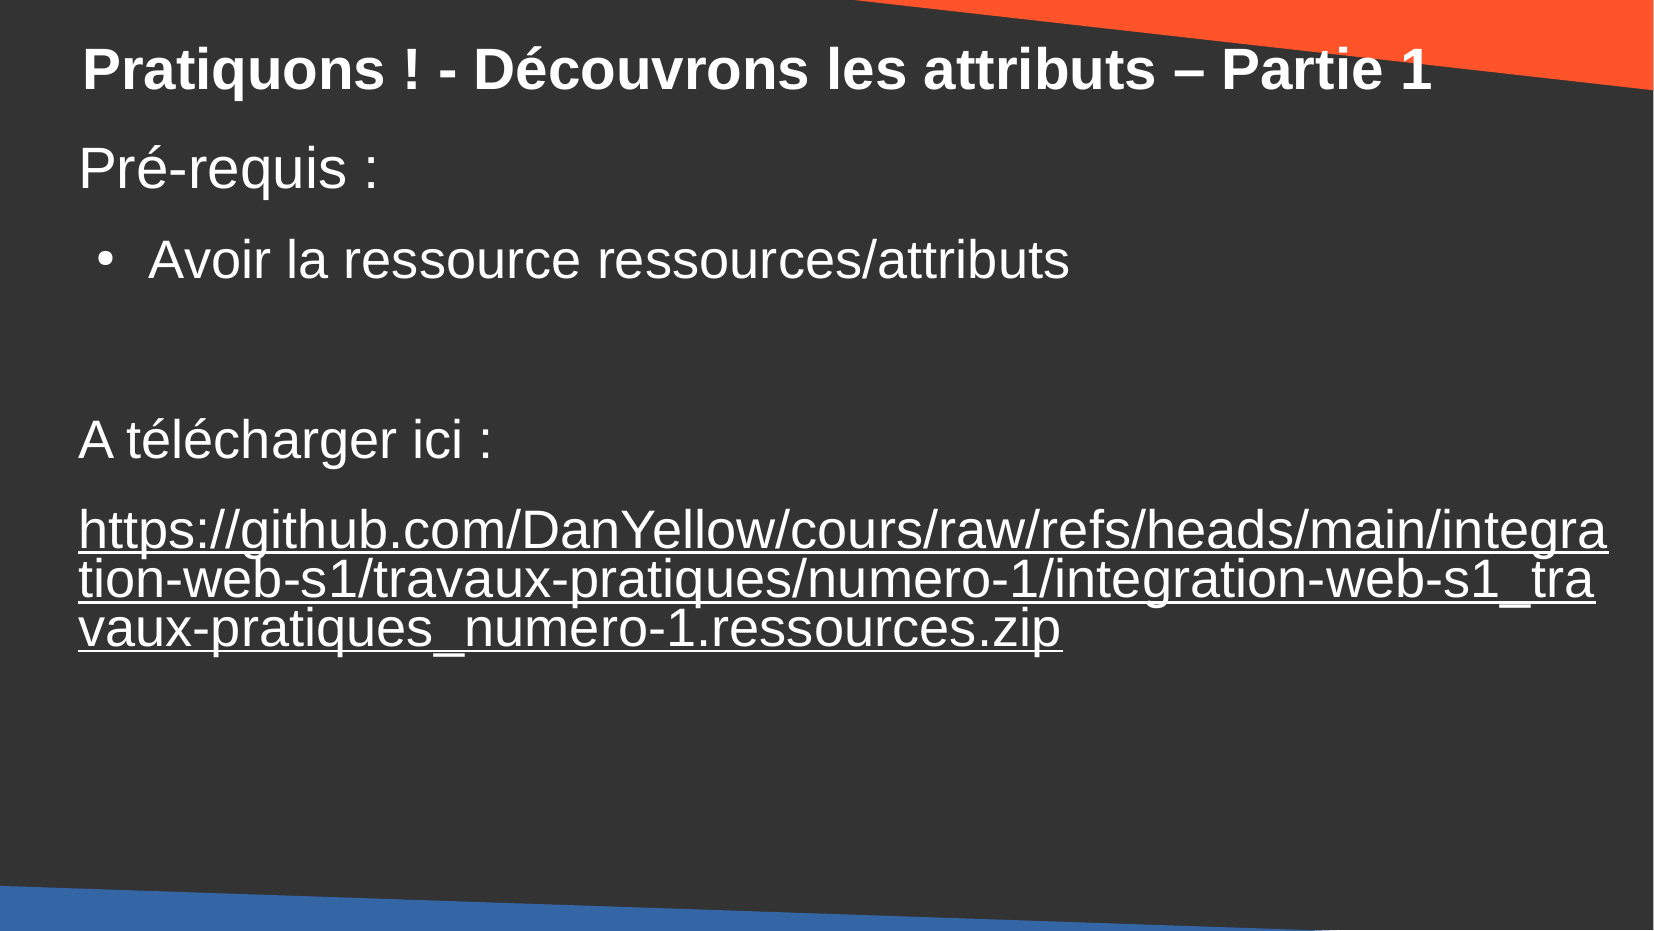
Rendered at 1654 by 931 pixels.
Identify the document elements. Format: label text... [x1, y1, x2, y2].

text_box [854, 0, 1654, 91]
title Pratiquons ! - Découvrons les attributs – Partie 1 [82, 37, 1571, 114]
list Pré-requis : Avoir la ressource ressources/attributs A télécharger ici : https://github.com/DanYellow/cours/raw/refs/heads/main/integration-web-s1/travaux-pratiques/numero-1/integration-web-s1_travaux-pratiques_numero-1.ressources.zip [78, 135, 1618, 721]
text_box [0, 885, 1337, 931]
